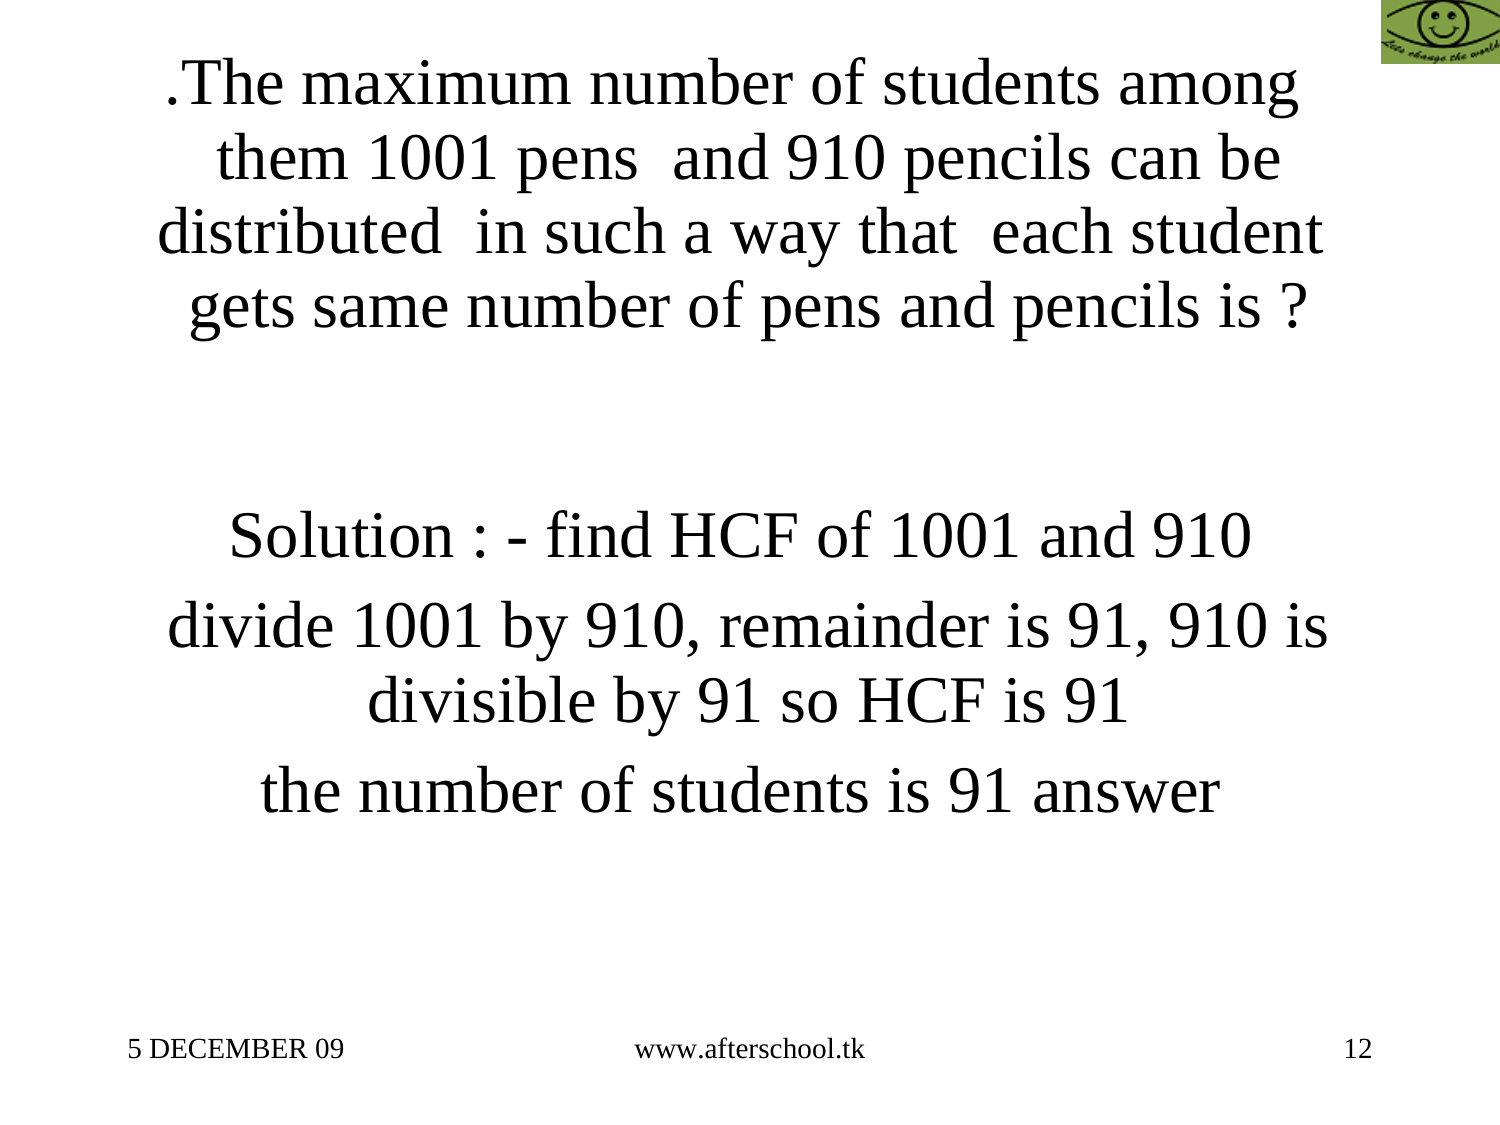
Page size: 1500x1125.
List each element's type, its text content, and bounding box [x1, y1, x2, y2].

title .The maximum number of students among them 1001 pens and 910 pencils can be distributed in such a way that each student gets same number of pens and pencils is ? [112, 45, 1388, 332]
subtitle Solution : - find HCF of 1001 and 910 divide 1001 by 910, remainder is 91, 910 is divisible by 91 so HCF is 91 the number of students is 91 answer [112, 332, 1388, 993]
picture [1381, 0, 1500, 64]
